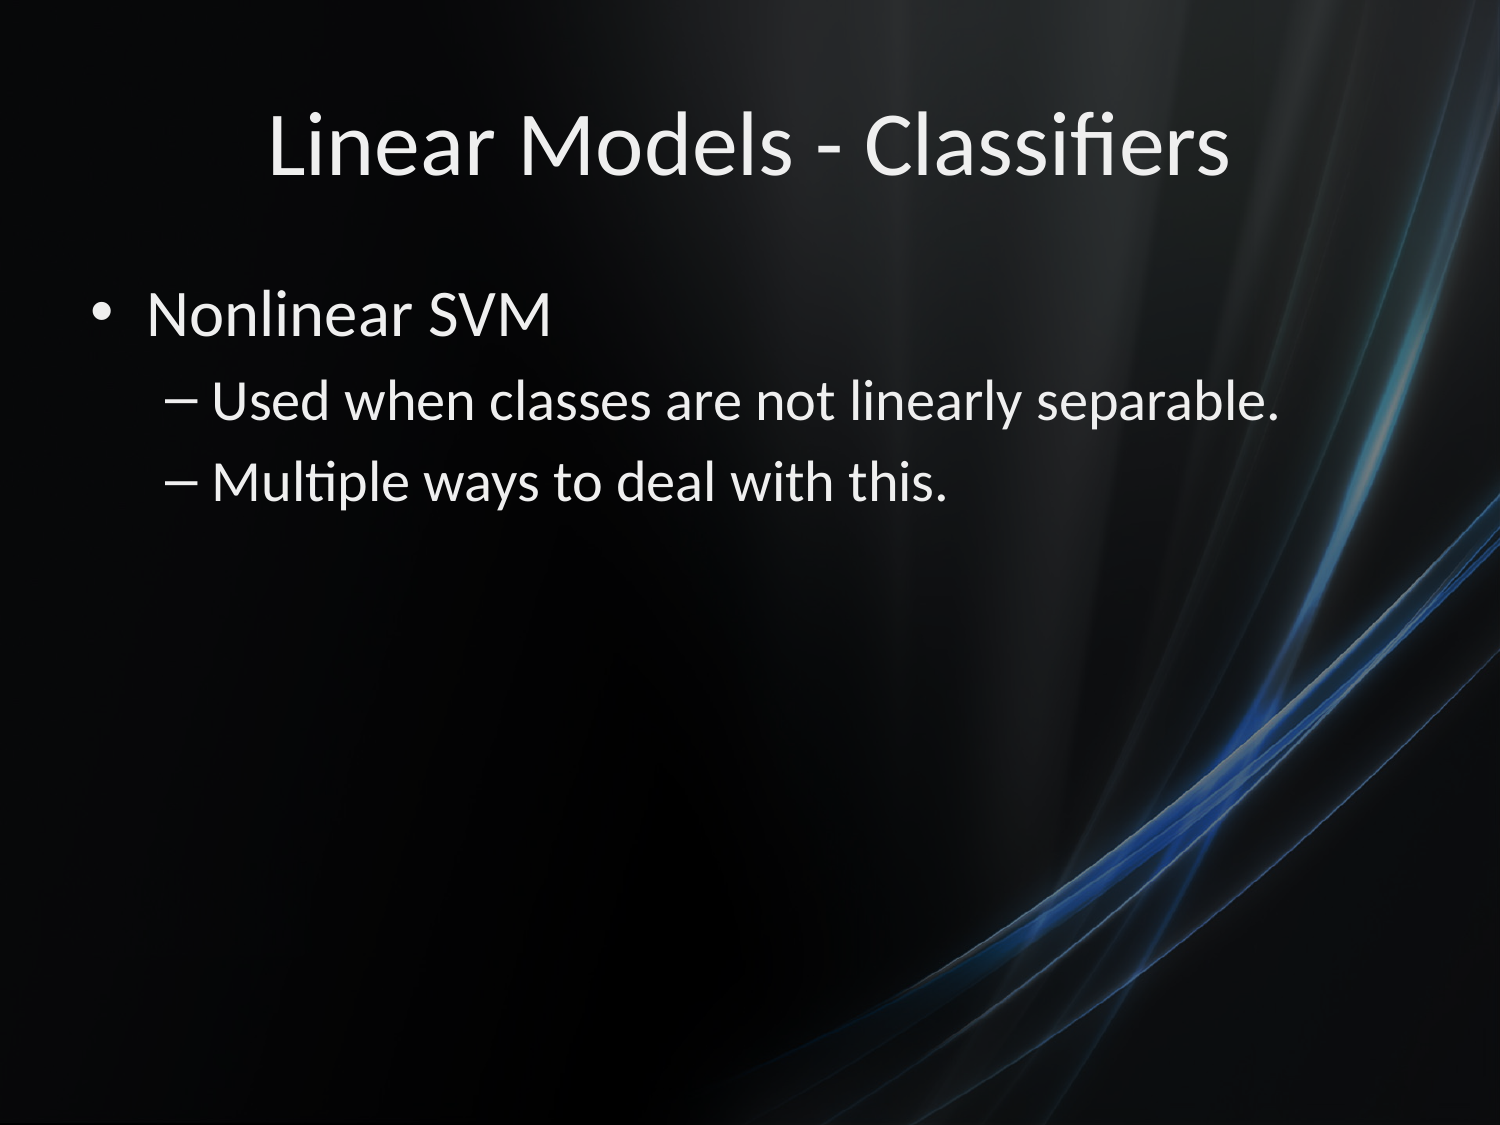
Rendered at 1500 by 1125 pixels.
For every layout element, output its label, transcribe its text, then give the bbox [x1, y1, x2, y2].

picture [0, 0, 1500, 1125]
list Nonlinear SVM Used when classes are not linearly separable. Multiple ways to deal with this. [75, 262, 1425, 1005]
title Linear Models - Classifiers [75, 45, 1425, 233]
